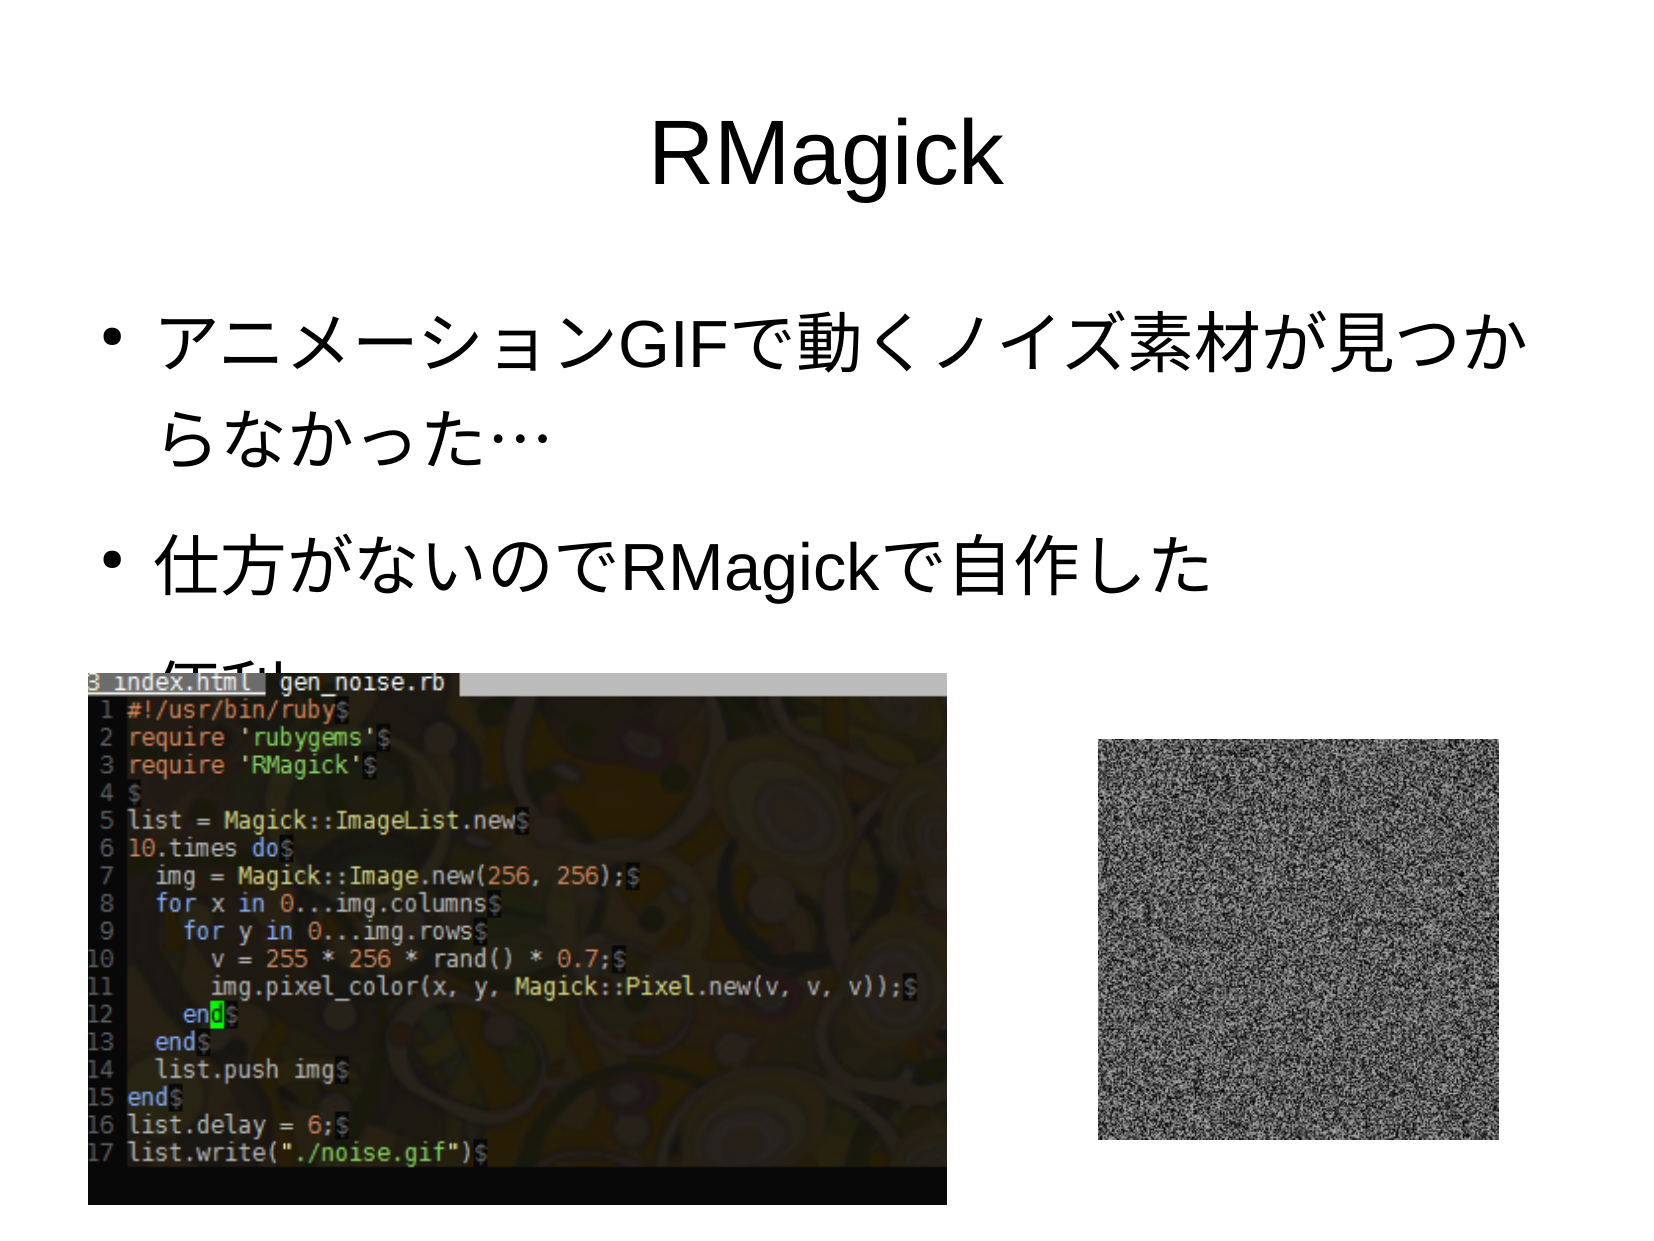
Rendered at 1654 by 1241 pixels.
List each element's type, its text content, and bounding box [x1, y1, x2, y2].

list アニメーションGIFで動くノイズ素材が見つからなかった… 仕方がないのでRMagickで自作した 便利 [82, 290, 1571, 1109]
picture [1098, 739, 1499, 1140]
title RMagick [82, 49, 1571, 257]
picture [88, 673, 947, 1205]
